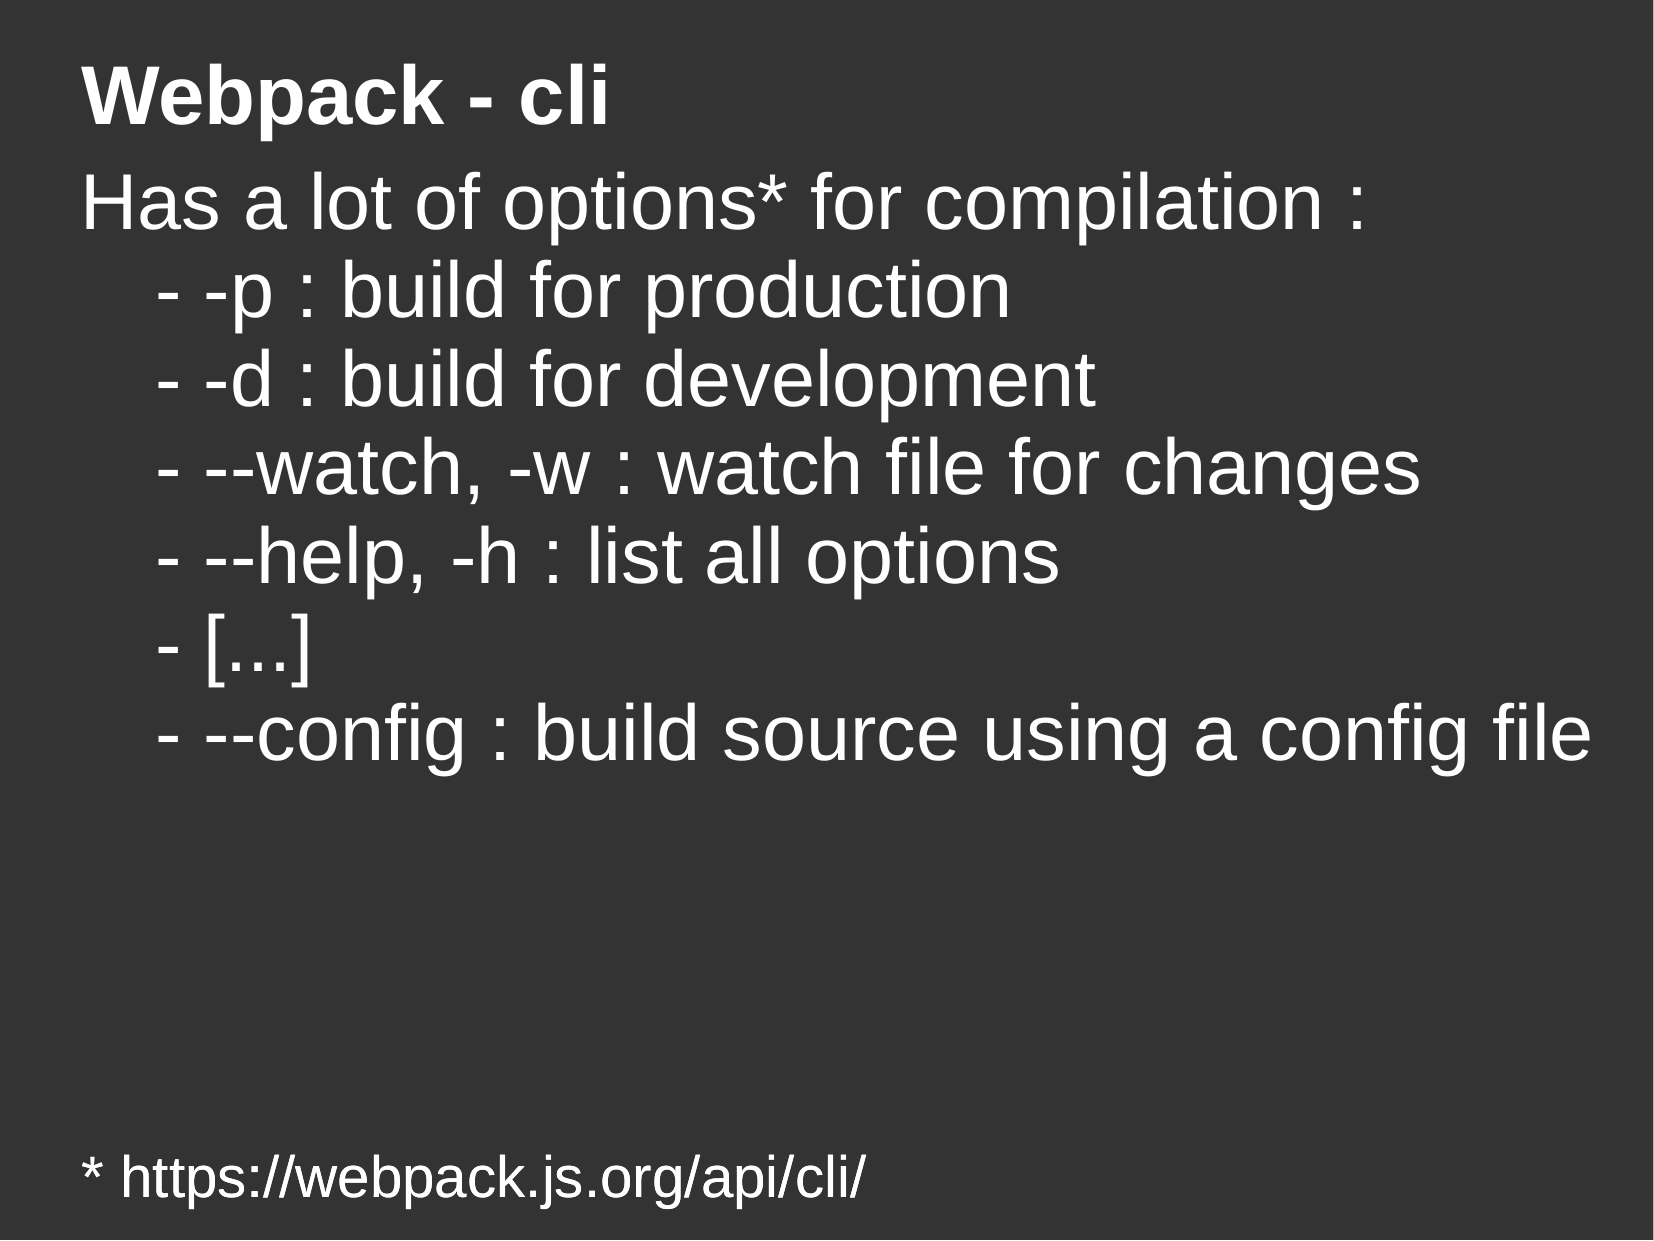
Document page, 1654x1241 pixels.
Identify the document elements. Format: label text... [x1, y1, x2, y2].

title Has a lot of options* for compilation : - -p : build for production - -d : build for development - --watch, -w : watch file for changes - --help, -h : list all options - [...] - --config : build source using a config file [80, 157, 1654, 866]
title Webpack - cli [81, 49, 1570, 257]
title * https://webpack.js.org/api/cli/ [81, 1074, 1570, 1241]
